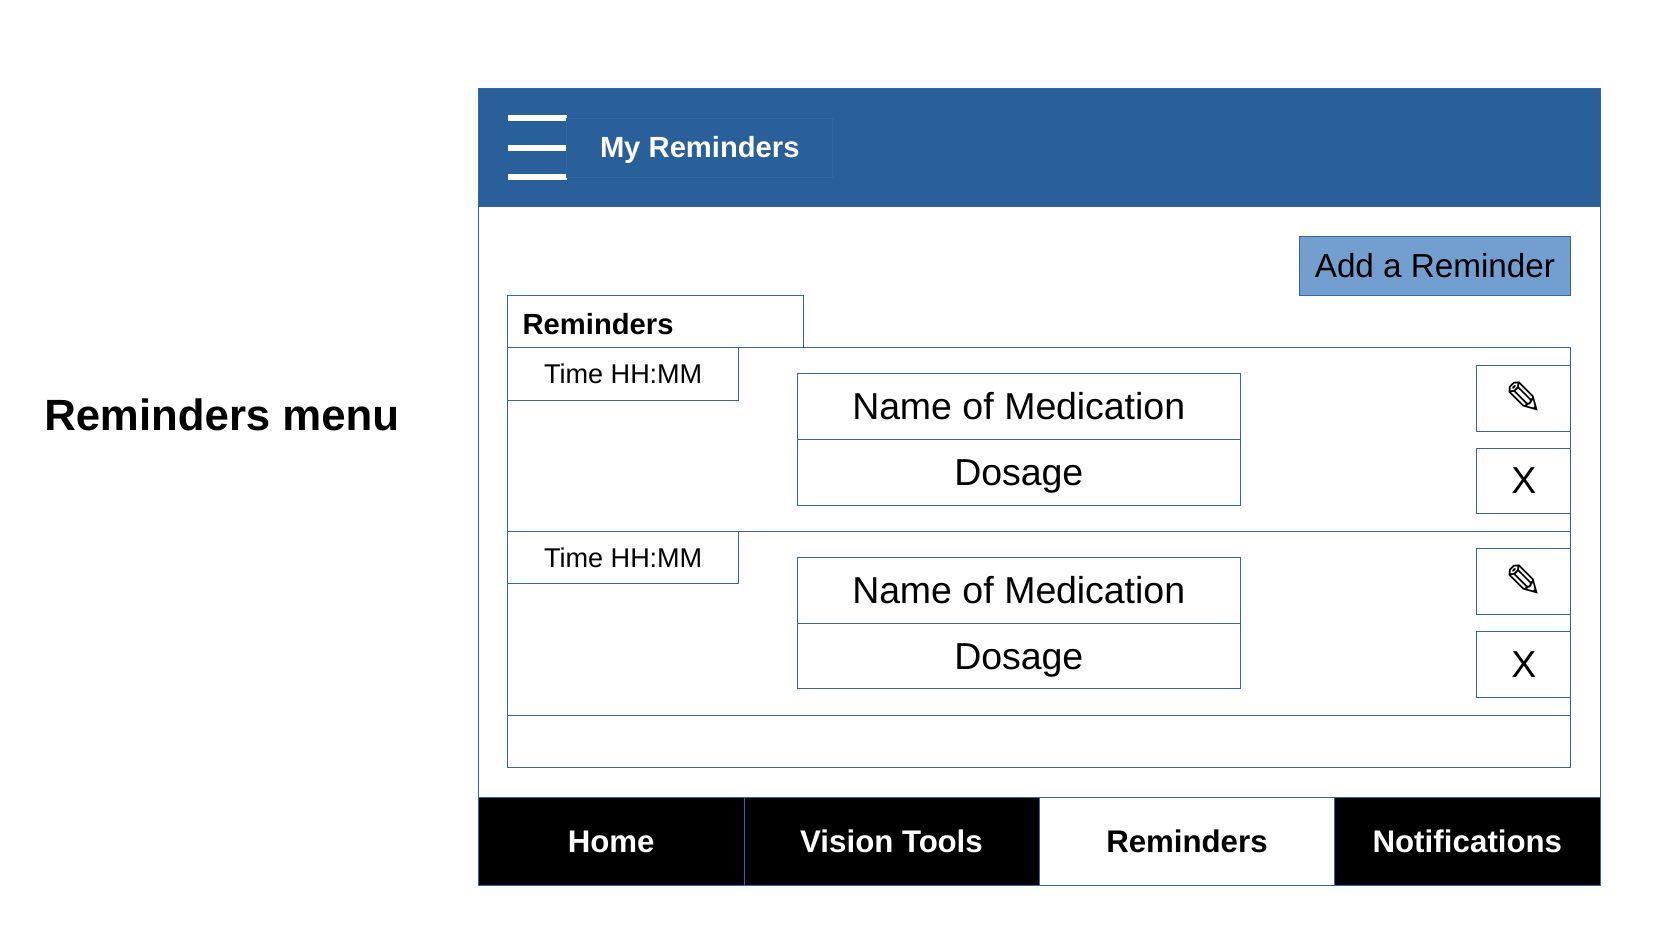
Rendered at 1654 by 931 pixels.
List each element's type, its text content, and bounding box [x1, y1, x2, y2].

text_box Name of Medication [797, 557, 1241, 623]
text_box ✎ [1476, 365, 1571, 432]
text_box Reminders menu [29, 383, 443, 546]
text_box Reminders [1039, 797, 1334, 886]
text_box Dosage [797, 439, 1241, 506]
text_box My Reminders [566, 118, 833, 178]
text_box X [1476, 631, 1571, 698]
text_box X [1476, 448, 1571, 514]
text_box ✎ [1476, 548, 1571, 615]
text_box Add a Reminder [1299, 236, 1571, 296]
text_box [478, 88, 1601, 797]
text_box Time HH:MM [507, 531, 739, 584]
text_box Home [478, 797, 744, 886]
text_box Dosage [797, 623, 1241, 689]
text_box Name of Medication [797, 373, 1241, 439]
text_box Reminders [507, 295, 804, 347]
text_box Time HH:MM [507, 347, 739, 401]
text_box Notifications [1334, 797, 1601, 886]
text_box Vision Tools [744, 797, 1039, 886]
